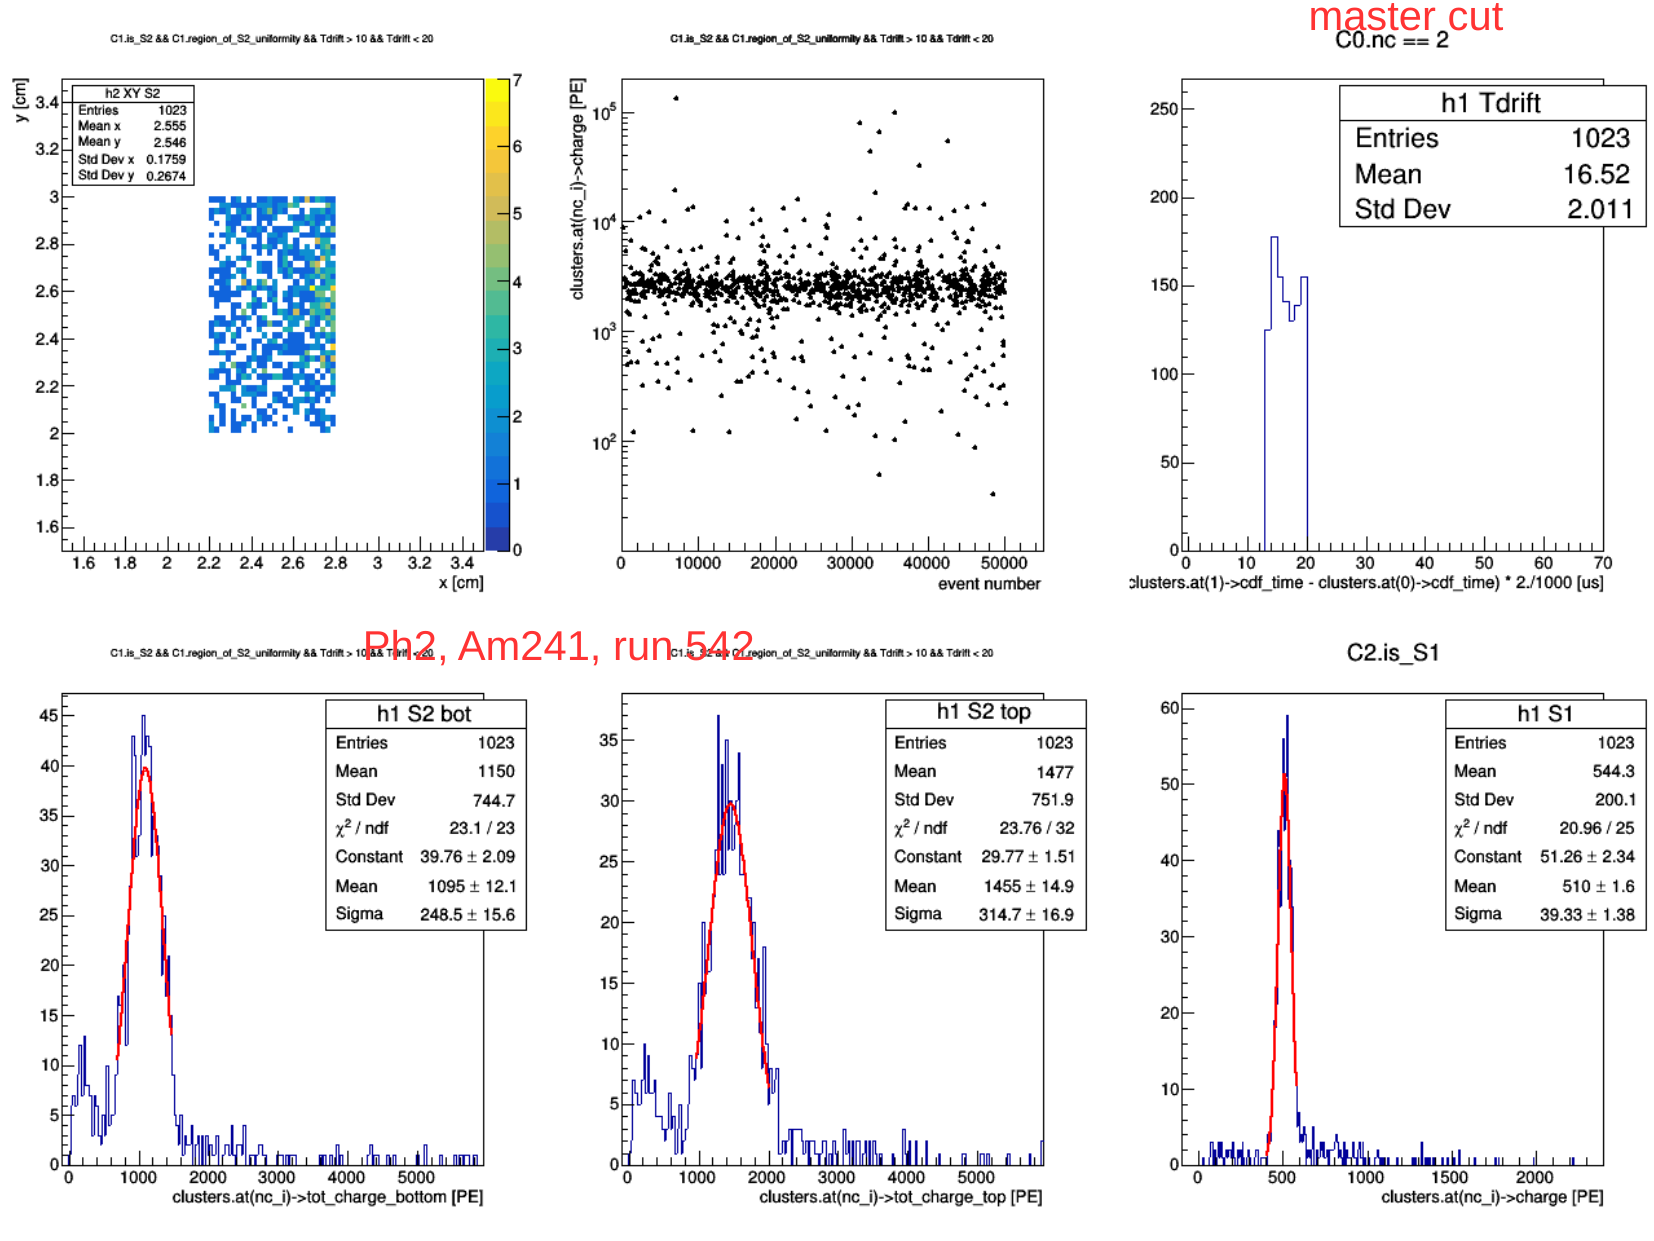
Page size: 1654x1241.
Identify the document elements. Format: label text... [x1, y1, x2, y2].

picture [6, 14, 1654, 1213]
text_box master cut [1065, 0, 1654, 121]
text_box Ph2, Am241, run 542 [218, 615, 901, 751]
